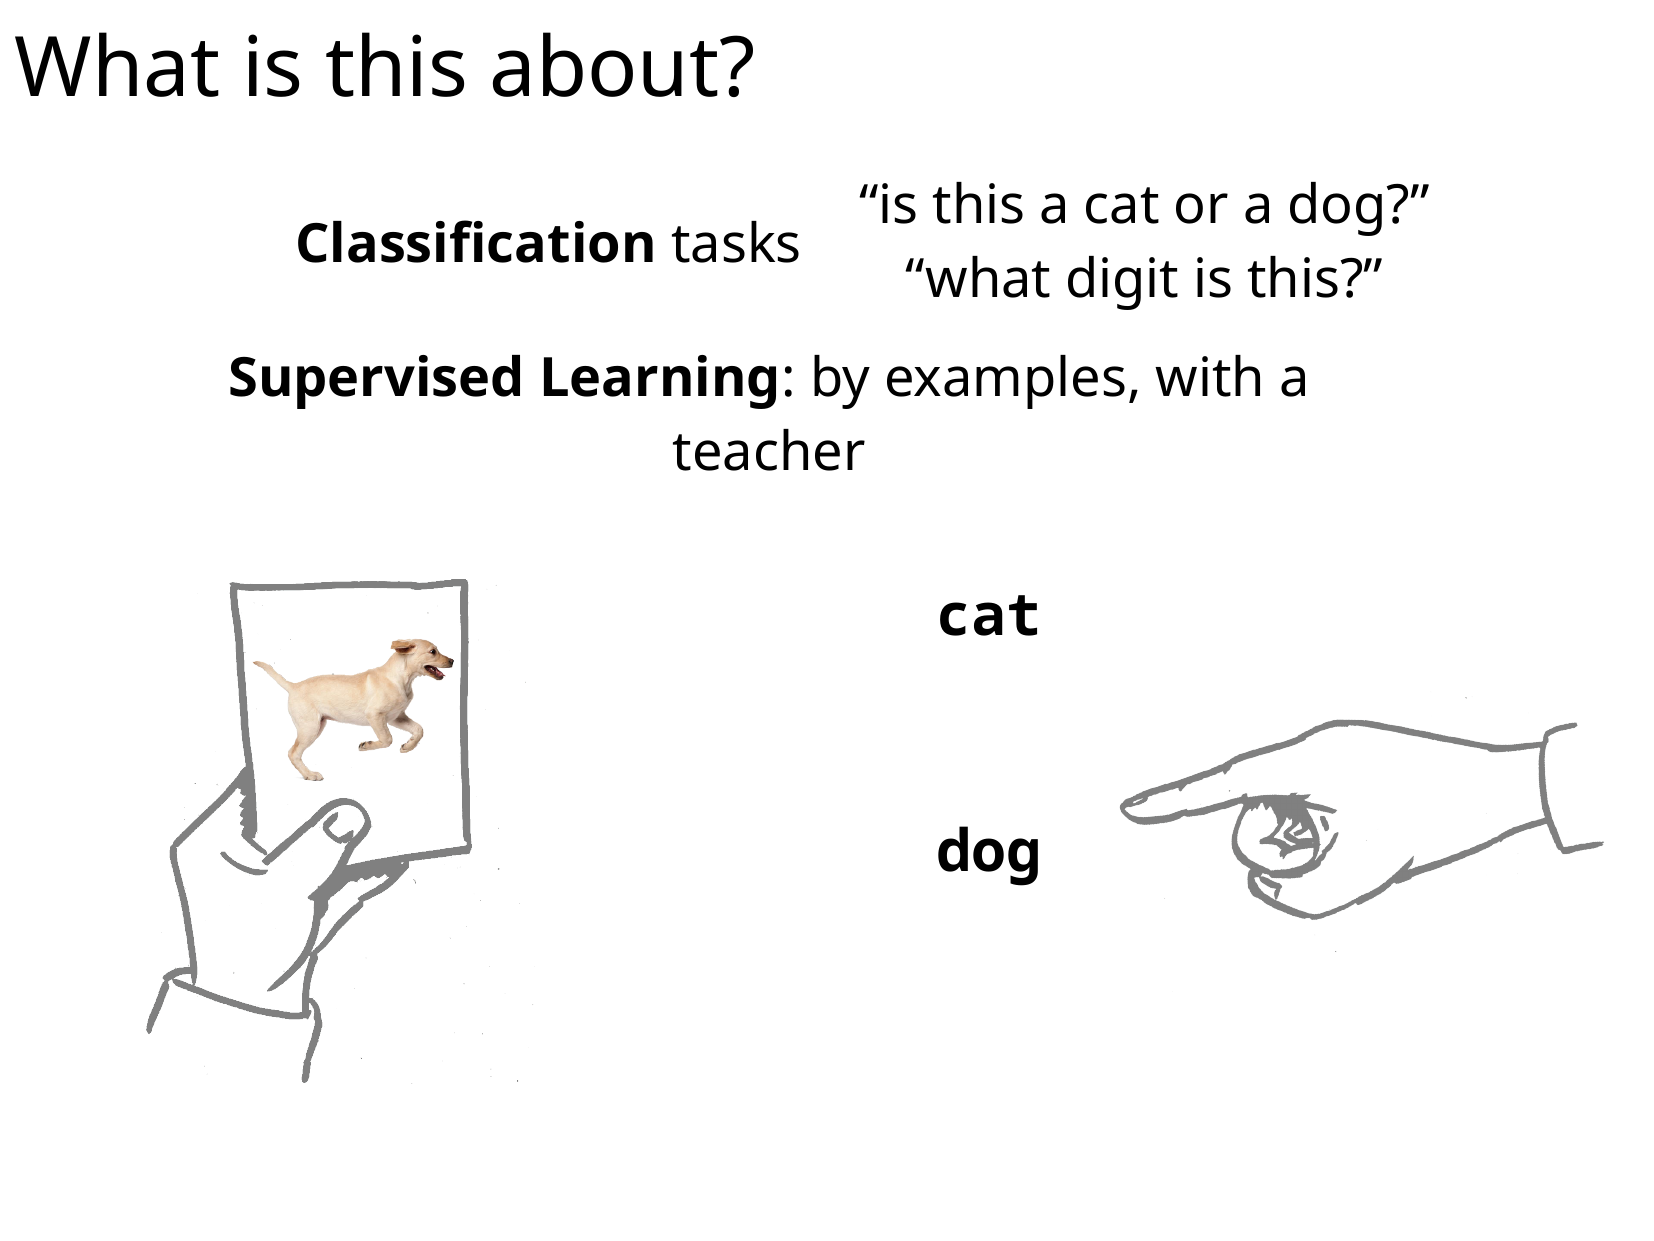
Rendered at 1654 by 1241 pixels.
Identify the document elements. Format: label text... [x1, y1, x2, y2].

text_box dog [921, 812, 1056, 886]
text_box Classification tasks [280, 197, 796, 278]
text_box cat [921, 576, 1056, 650]
picture [141, 579, 545, 1084]
picture [1075, 635, 1625, 1018]
text_box “is this a cat or a dog?” “what digit is this?” [844, 166, 1420, 312]
text_box What is this about? [0, 0, 1653, 115]
text_box Supervised Learning: by examples, with a teacher [213, 340, 1440, 485]
